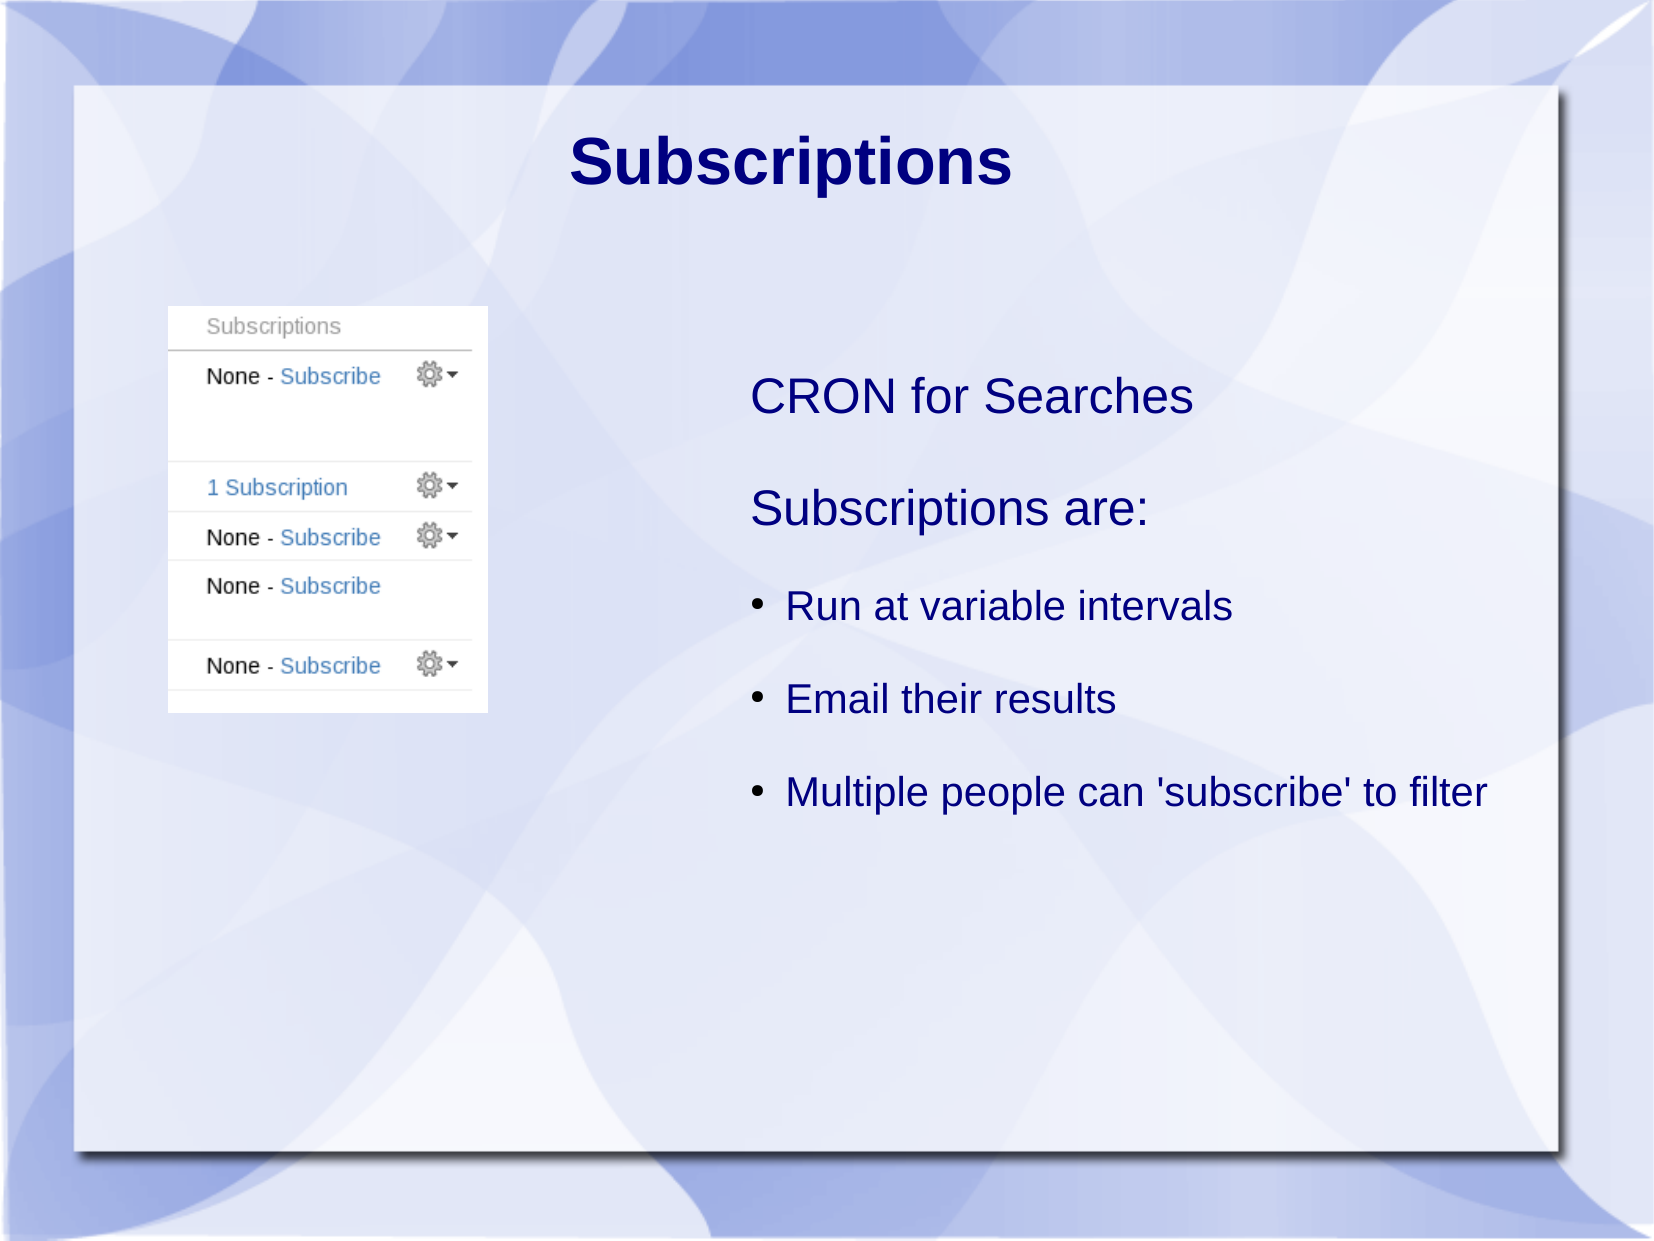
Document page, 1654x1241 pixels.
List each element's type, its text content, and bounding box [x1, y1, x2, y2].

text_box CRON for Searches Subscriptions are: Run at variable intervals Email their results Multiple people can 'subscribe' to filter [750, 177, 1567, 1201]
list Subscriptions [424, 124, 1088, 863]
picture [0, 0, 1654, 1241]
